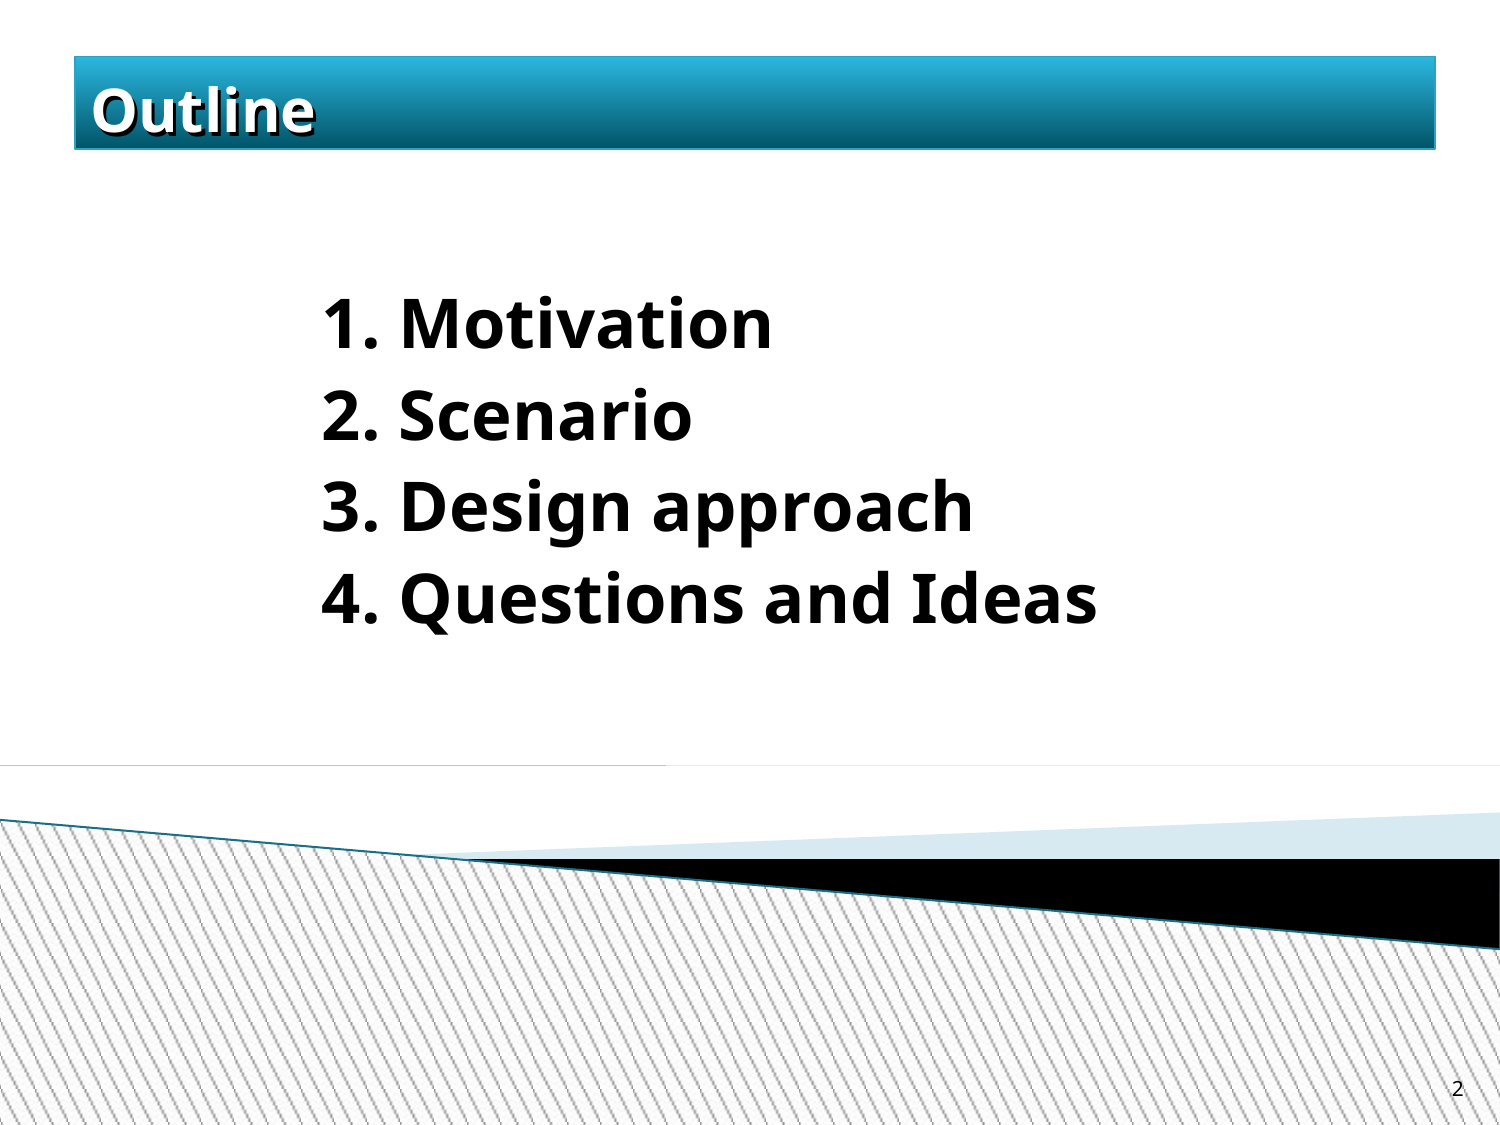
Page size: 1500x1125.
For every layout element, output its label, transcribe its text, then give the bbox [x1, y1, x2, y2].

title Outline [75, 56, 1436, 149]
picture [0, 821, 1500, 1125]
text_box <number> [1418, 1051, 1479, 1112]
text_box 1. Motivation 2. Scenario 3. Design approach 4. Questions and Ideas [289, 267, 1270, 941]
